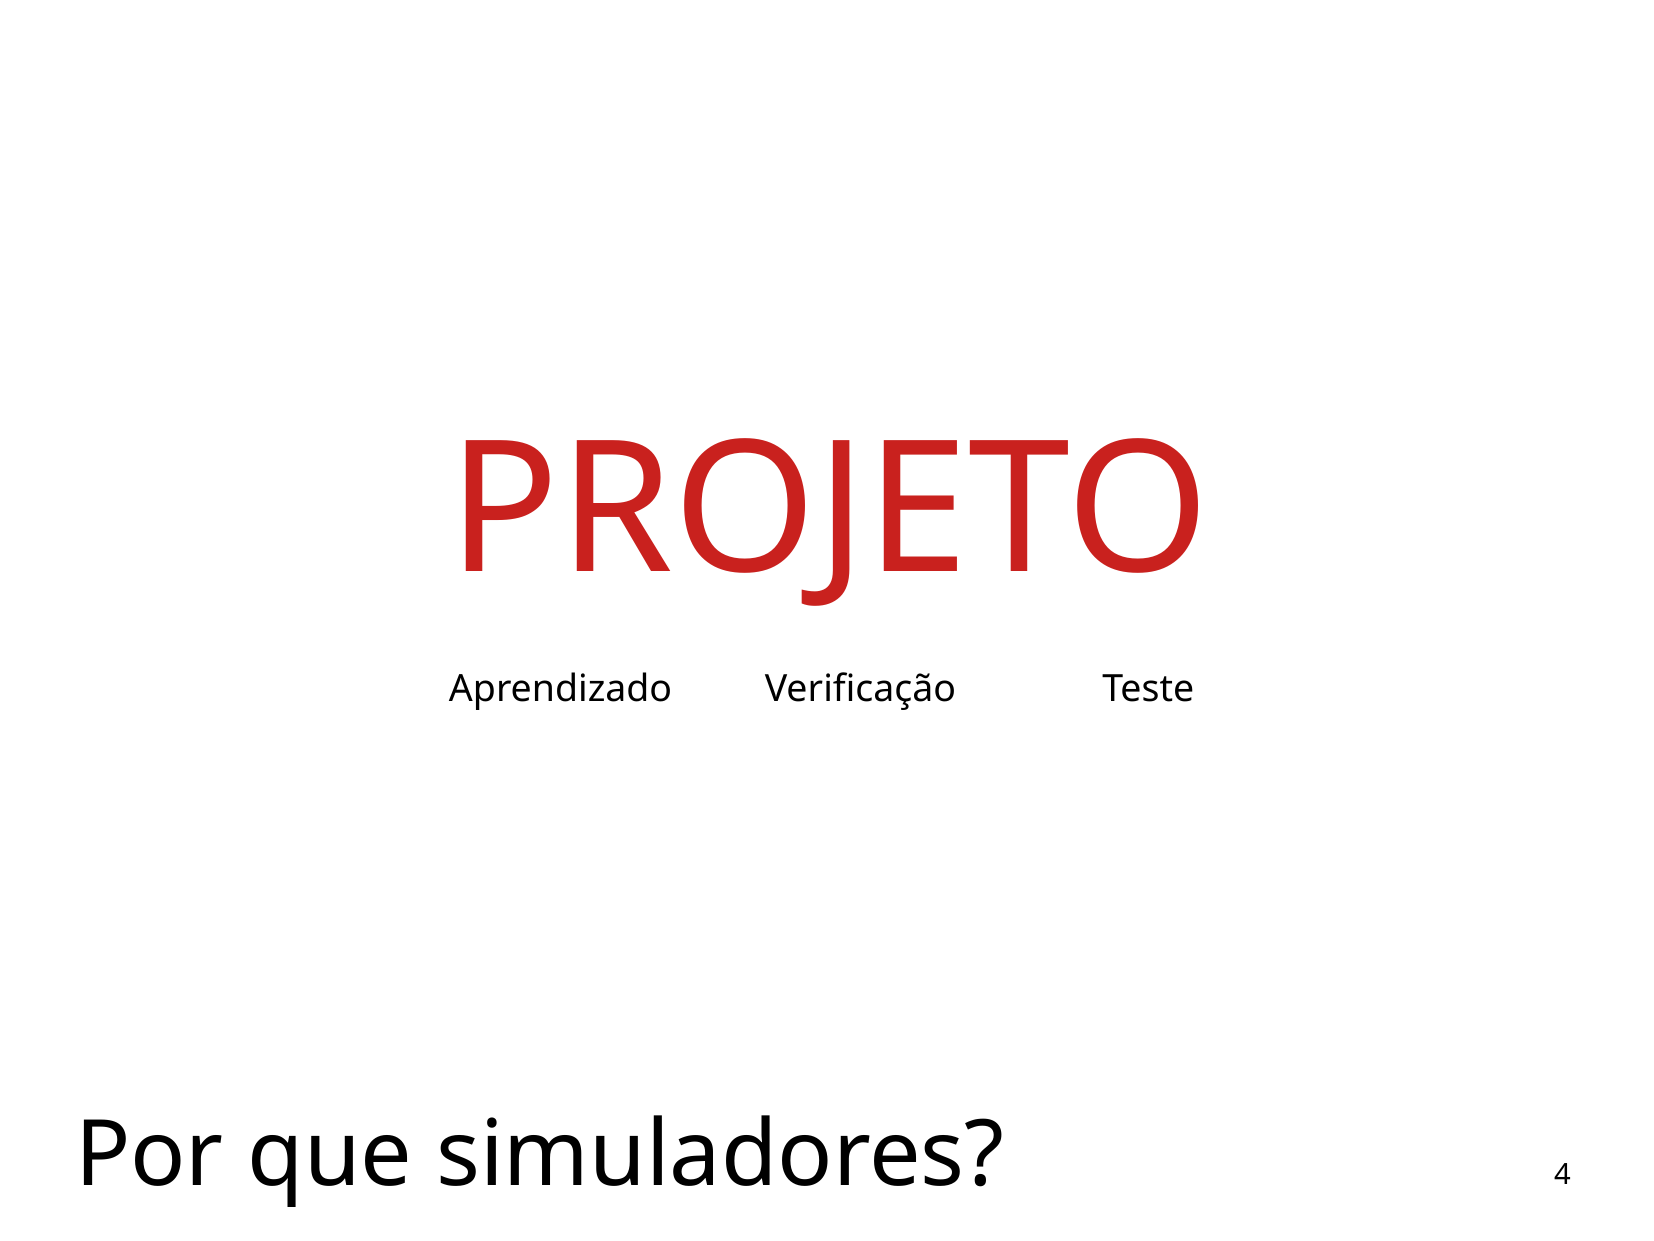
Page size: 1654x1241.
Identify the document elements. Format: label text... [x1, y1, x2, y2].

text_box Aprendizado [434, 653, 676, 713]
list PROJETO [337, 375, 1238, 601]
list Por que simuladores? [4, 1087, 1088, 1241]
text_box Verificação [750, 653, 968, 713]
text_box Teste [1087, 653, 1210, 713]
